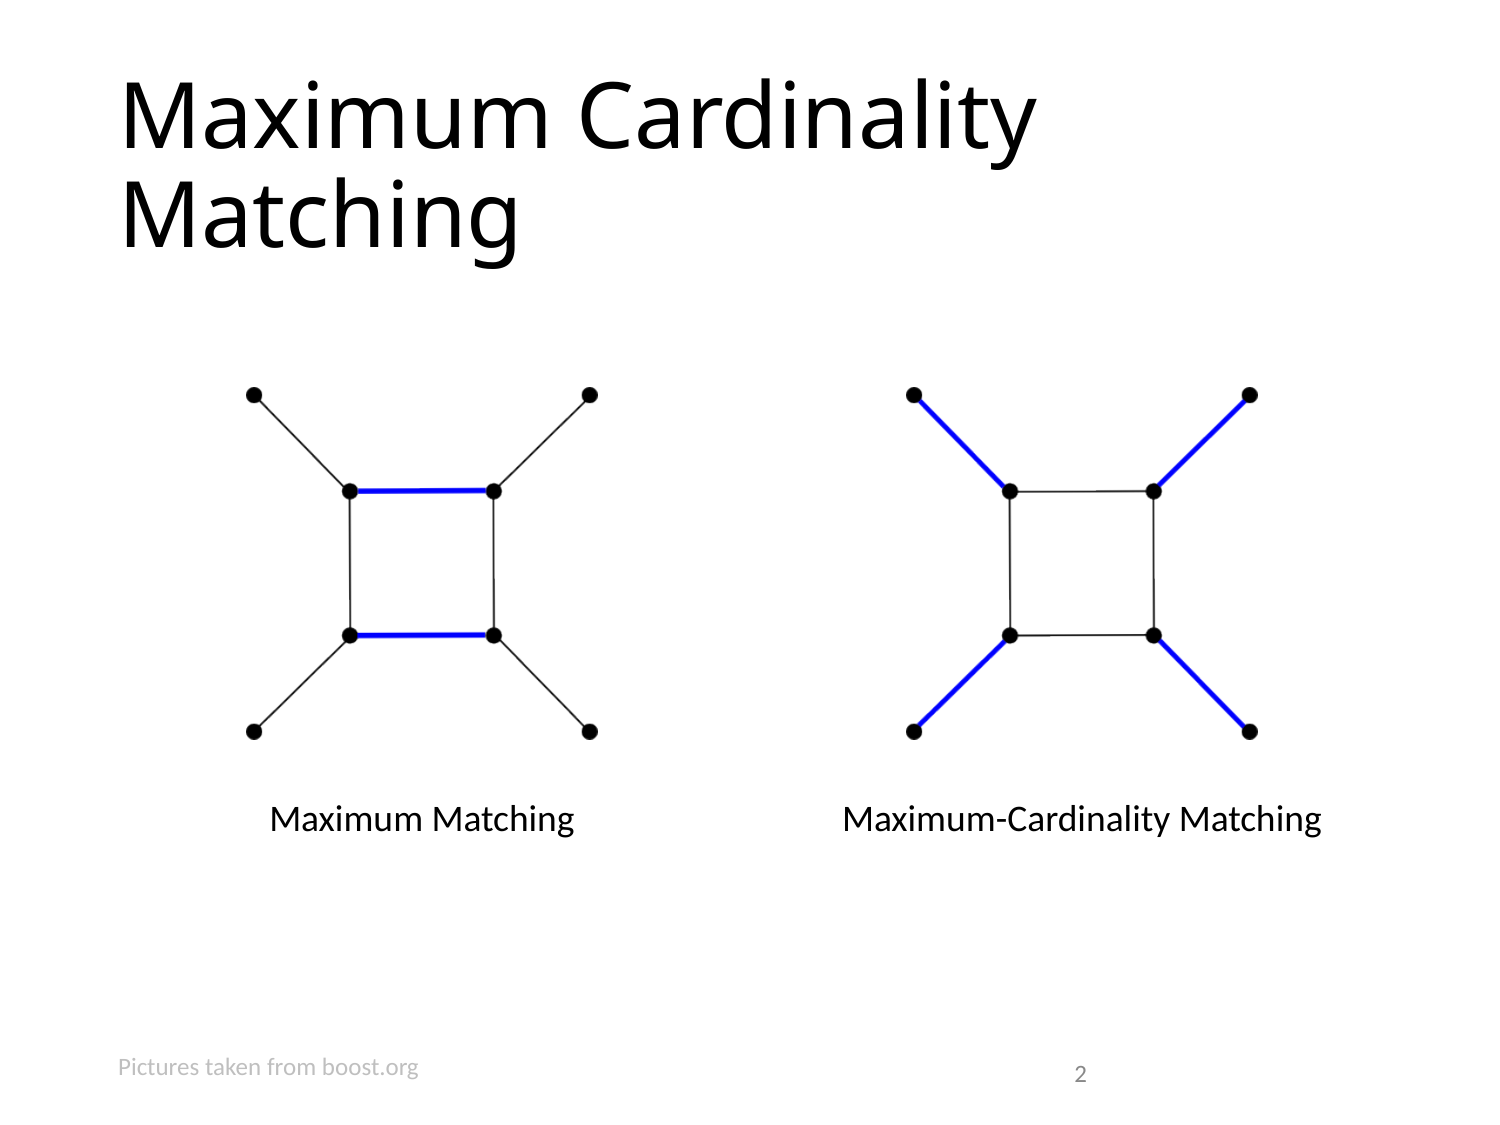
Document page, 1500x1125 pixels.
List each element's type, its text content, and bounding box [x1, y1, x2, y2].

text_box 2 [1059, 1042, 1397, 1103]
text_box Maximum-Cardinality Matching [812, 786, 1353, 847]
title Maximum Cardinality Matching [103, 59, 1397, 278]
text_box Maximum Matching [246, 786, 598, 847]
text_box Pictures taken from boost.org [103, 1042, 711, 1089]
picture [906, 388, 1258, 740]
picture [246, 388, 598, 740]
